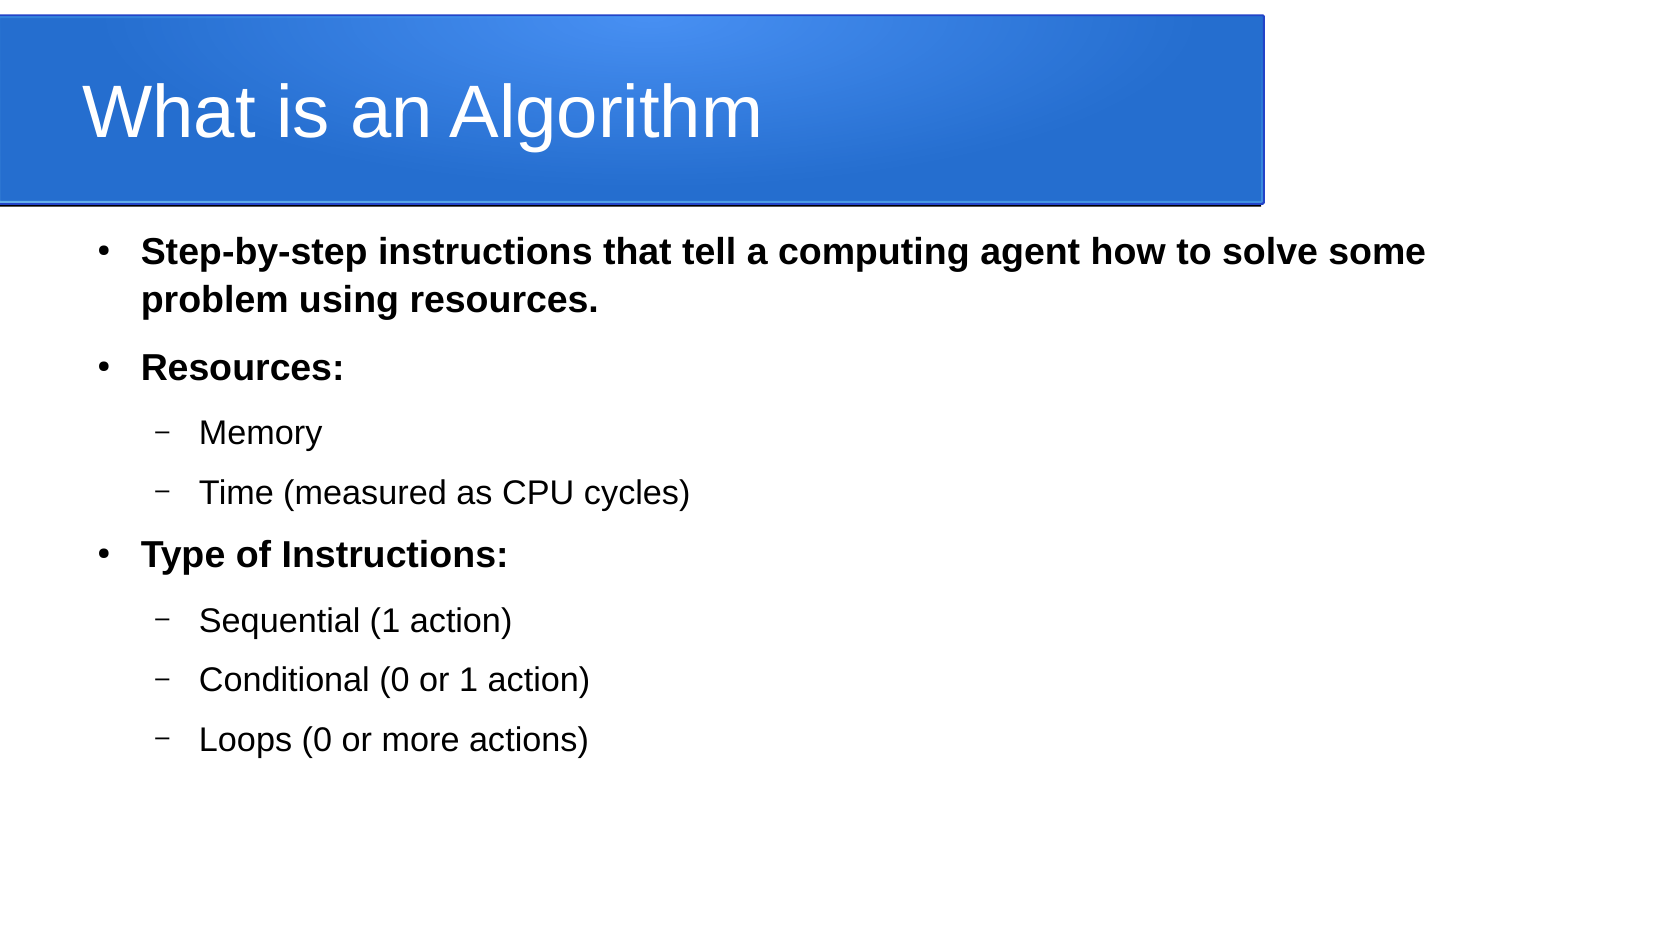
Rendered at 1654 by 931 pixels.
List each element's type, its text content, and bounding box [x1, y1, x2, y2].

list Step-by-step instructions that tell a computing agent how to solve some problem using resources. Resources: Memory Time (measured as CPU cycles) Type of Instructions: Sequential (1 action) Conditional (0 or 1 action) Loops (0 or more actions) [82, 224, 1571, 764]
title What is an Algorithm [82, 35, 1235, 189]
